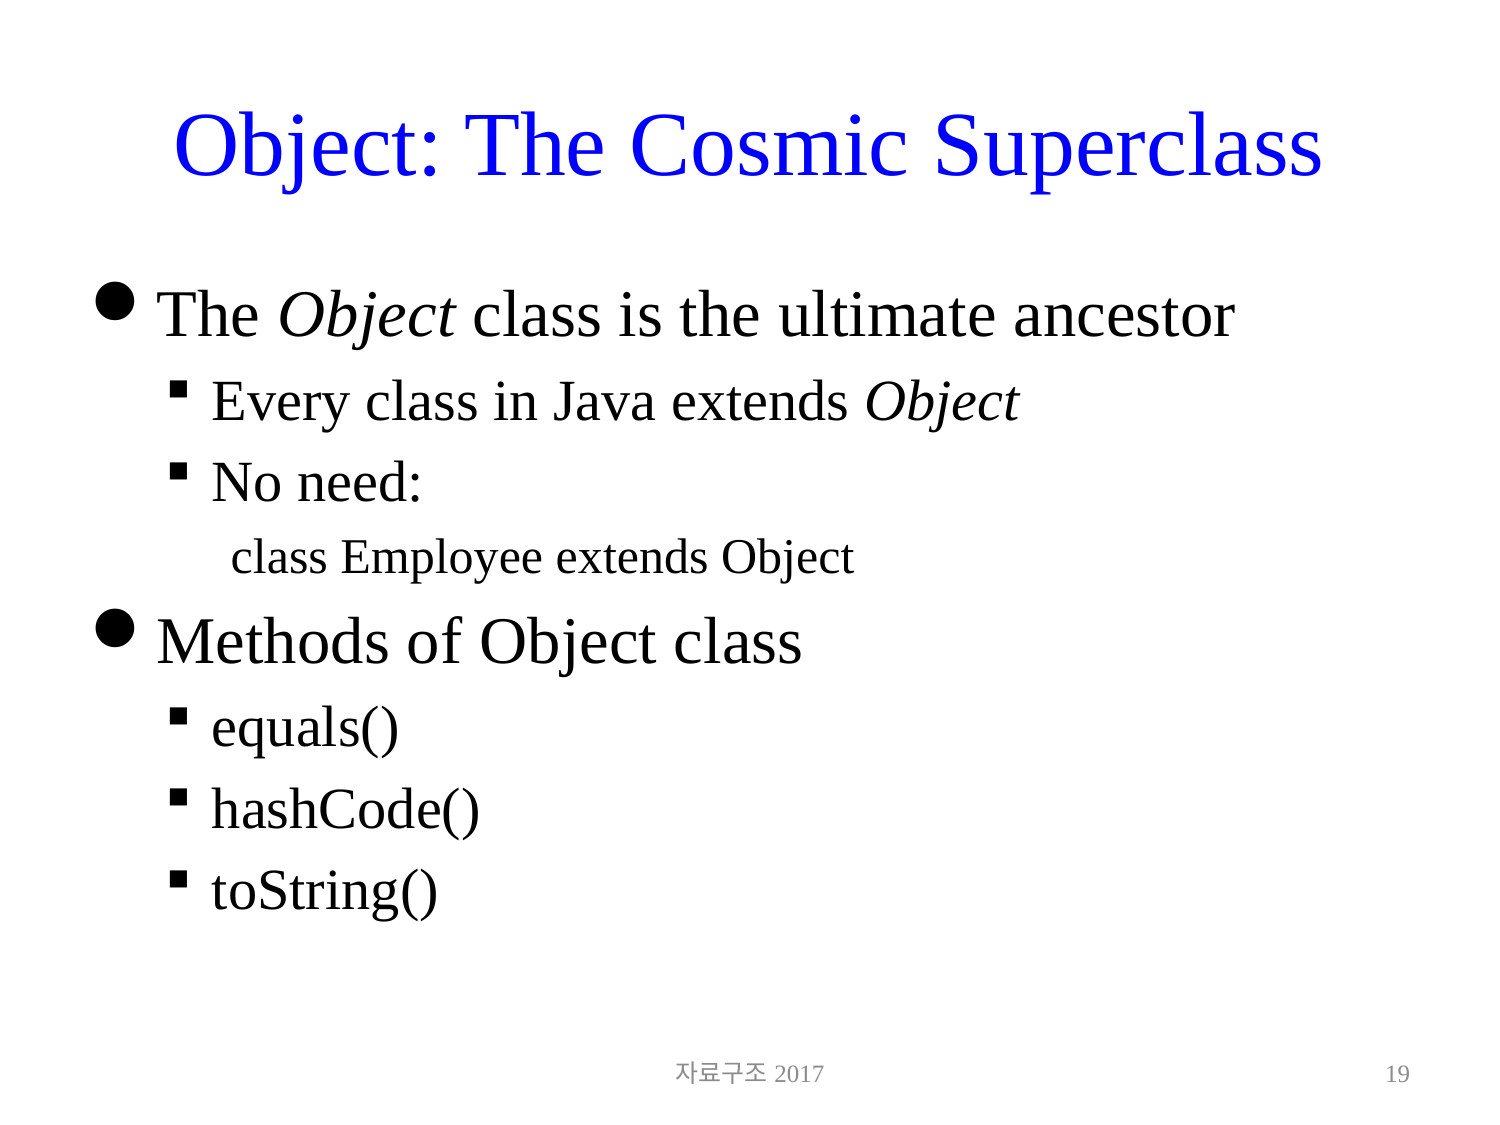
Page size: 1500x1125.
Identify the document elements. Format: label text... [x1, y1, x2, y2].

slide_number <숫자> [1074, 1042, 1425, 1103]
title Object: The Cosmic Superclass [75, 45, 1425, 233]
list The Object class is the ultimate ancestor Every class in Java extends Object No need: class Employee extends Object Methods of Object class equals() hashCode() toString() [75, 262, 1425, 1005]
footer 자료구조 2017 [512, 1042, 988, 1103]
